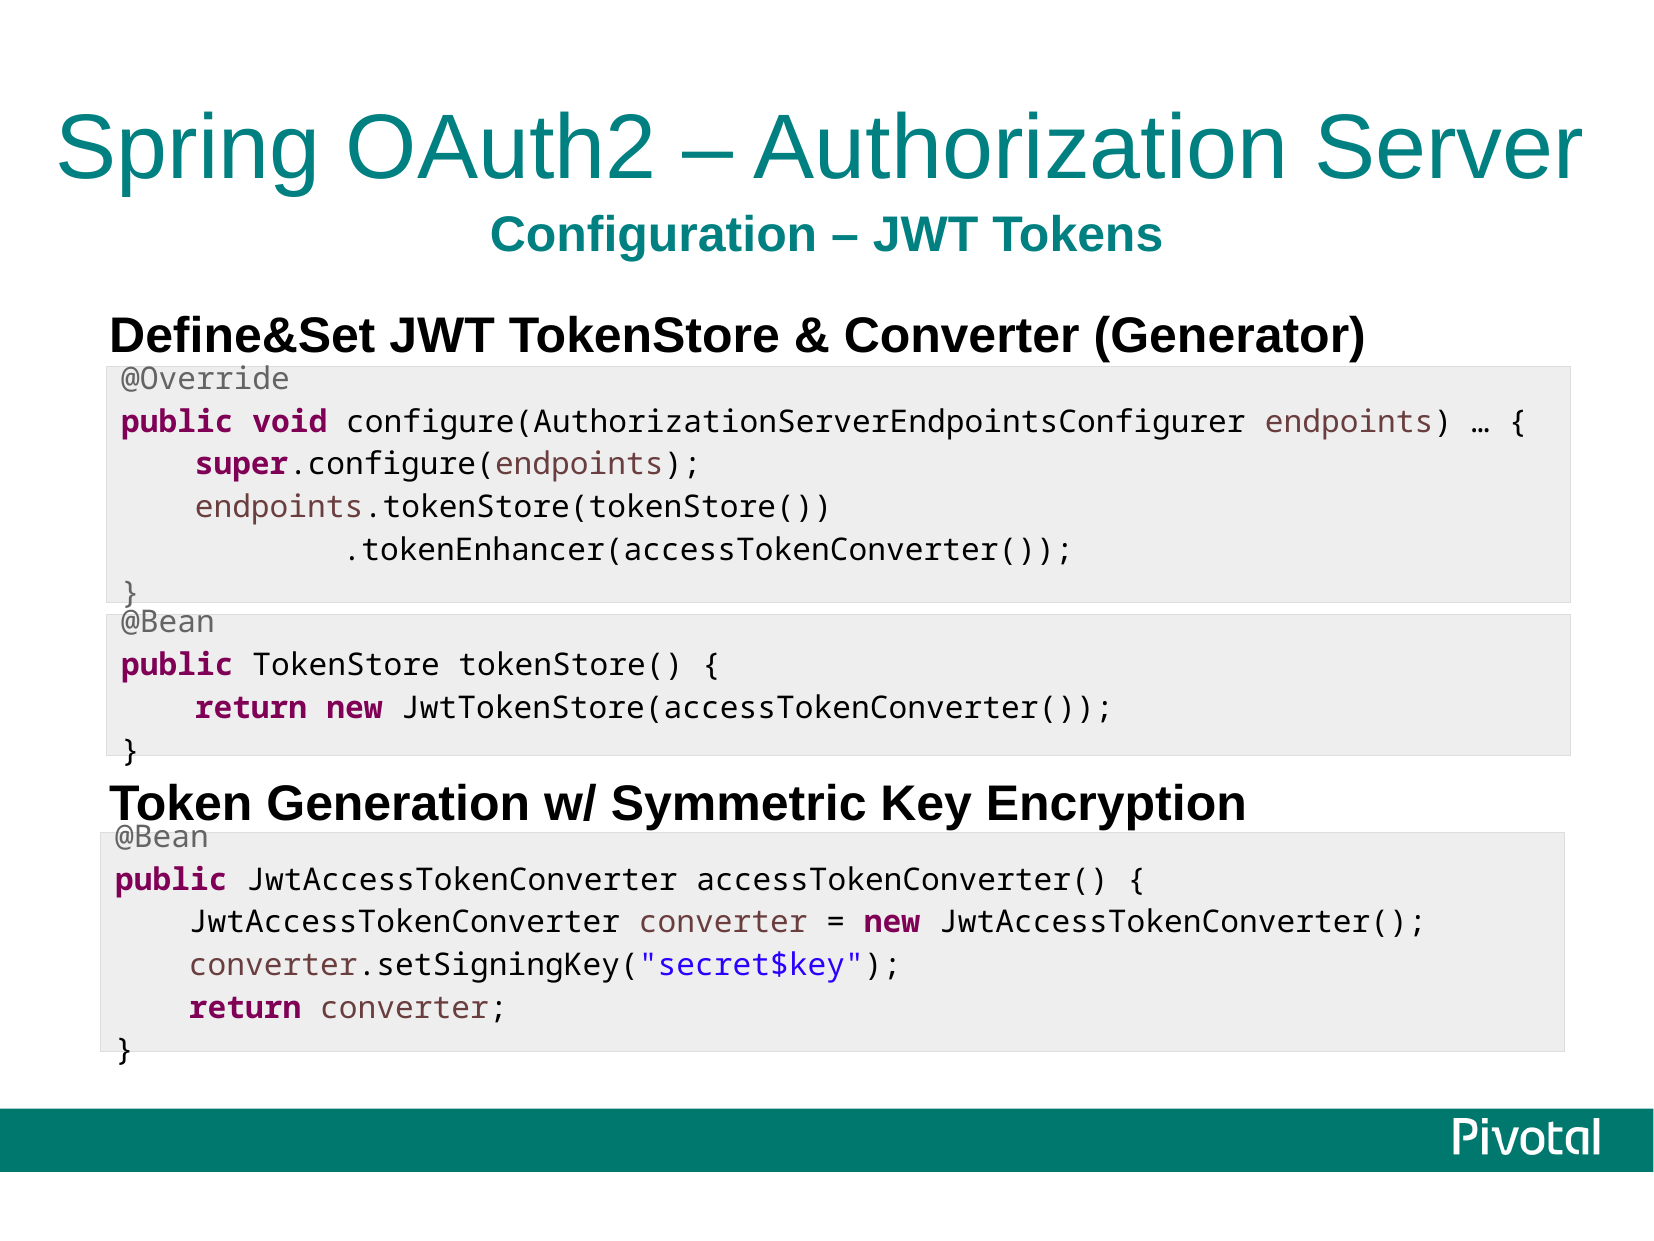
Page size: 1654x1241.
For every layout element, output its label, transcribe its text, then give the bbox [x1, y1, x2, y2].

text_box Configuration – JWT Tokens [0, 198, 1654, 274]
text_box Token Generation w/ Symmetric Key Encryption [94, 767, 1607, 840]
picture [1452, 1115, 1601, 1158]
text_box @Bean public JwtAccessTokenConverter accessTokenConverter() { JwtAccessTokenConverter converter = new JwtAccessTokenConverter(); converter.setSigningKey("secret$key"); return converter; } [100, 840, 1565, 1052]
title Spring OAuth2 – Authorization Server [29, 43, 1613, 198]
text_box @Override public void configure(AuthorizationServerEndpointsConfigurer endpoints) … { super.configure(endpoints); endpoints.tokenStore(tokenStore()) .tokenEnhancer(accessTokenConverter()); } [106, 366, 1571, 603]
text_box Define&Set JWT TokenStore & Converter (Generator) [94, 300, 1607, 373]
text_box @Bean public TokenStore tokenStore() { return new JwtTokenStore(accessTokenConverter()); } [106, 614, 1571, 756]
